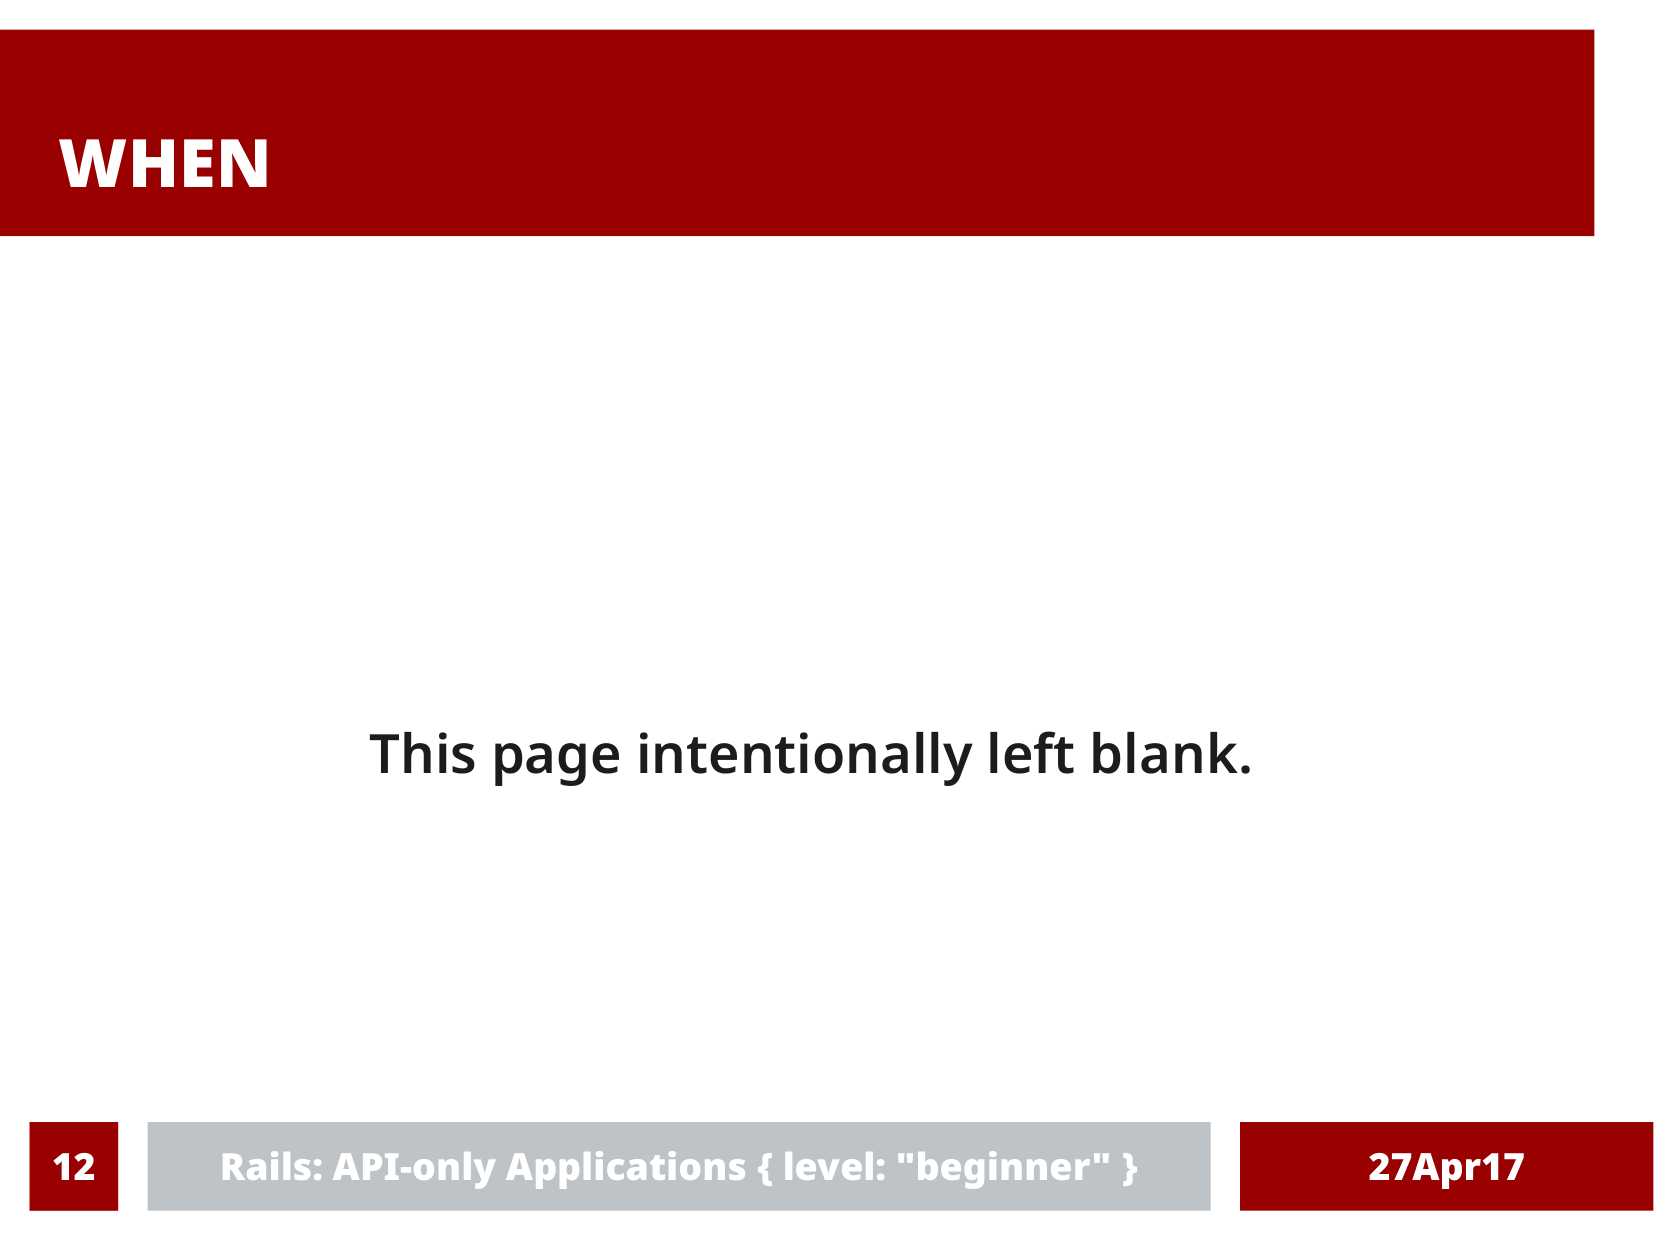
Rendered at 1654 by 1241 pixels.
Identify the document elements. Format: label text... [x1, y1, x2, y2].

title WHEN [59, 59, 1595, 207]
list This page intentionally left blank. [59, 324, 1565, 1093]
